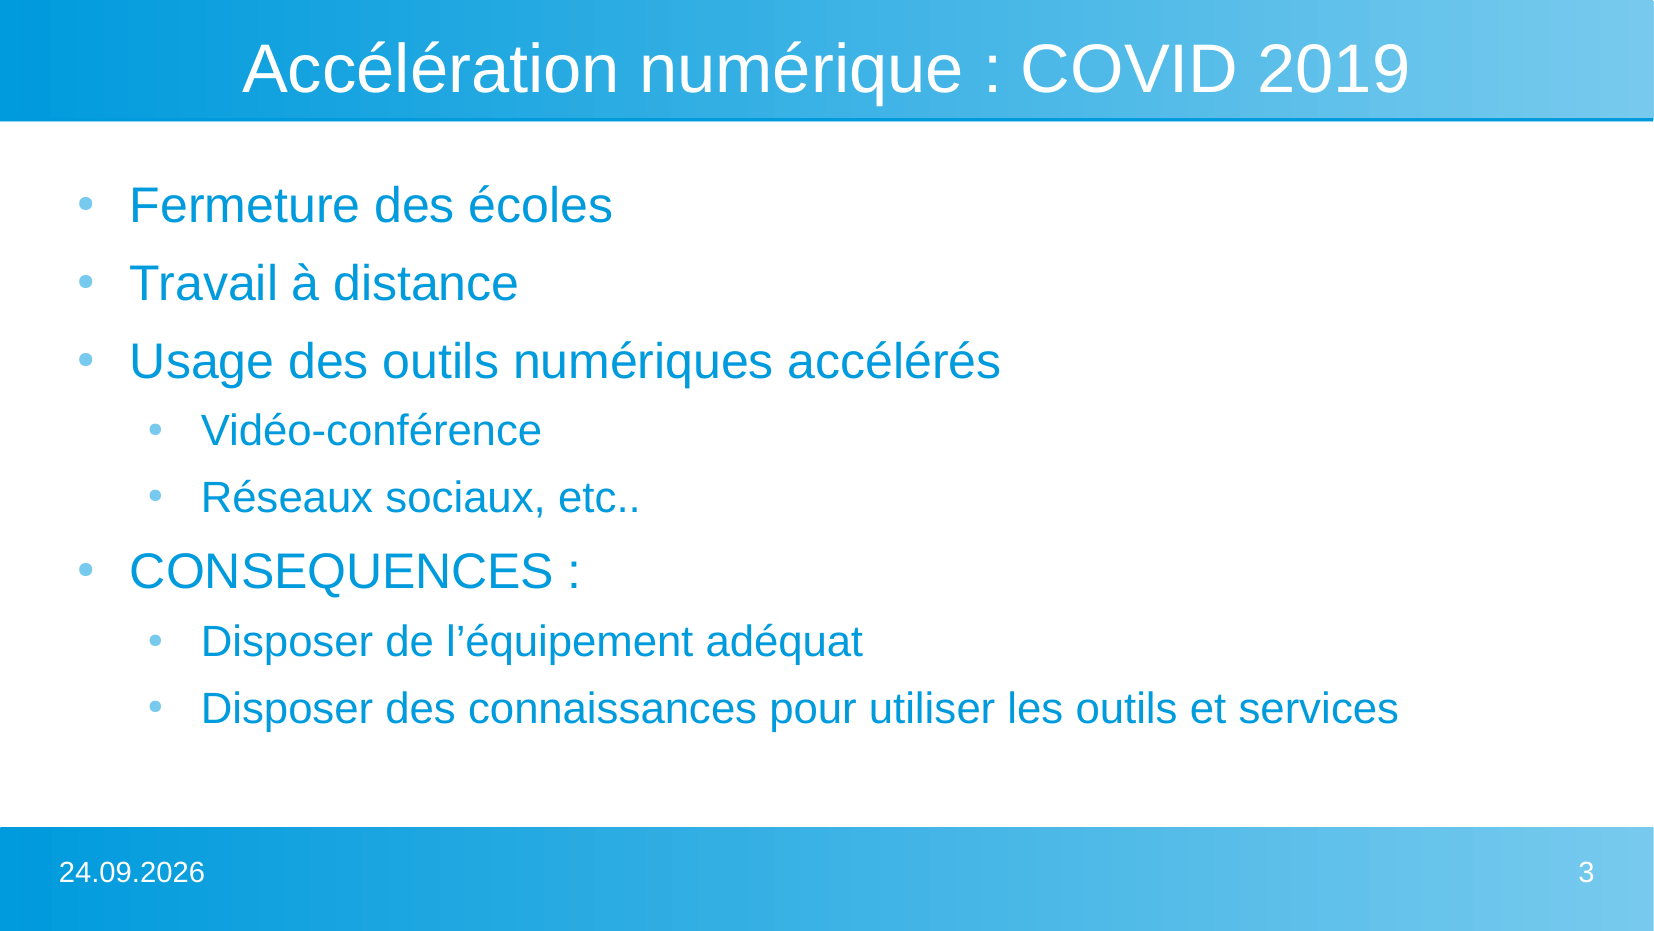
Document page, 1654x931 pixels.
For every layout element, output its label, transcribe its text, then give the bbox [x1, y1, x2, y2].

list Fermeture des écoles Travail à distance Usage des outils numériques accélérés Vidéo-conférence Réseaux sociaux, etc.. CONSEQUENCES : Disposer de l’équipement adéquat Disposer des connaissances pour utiliser les outils et services [59, 177, 1595, 768]
title Accélération numérique : COVID 2019 [59, 29, 1595, 108]
